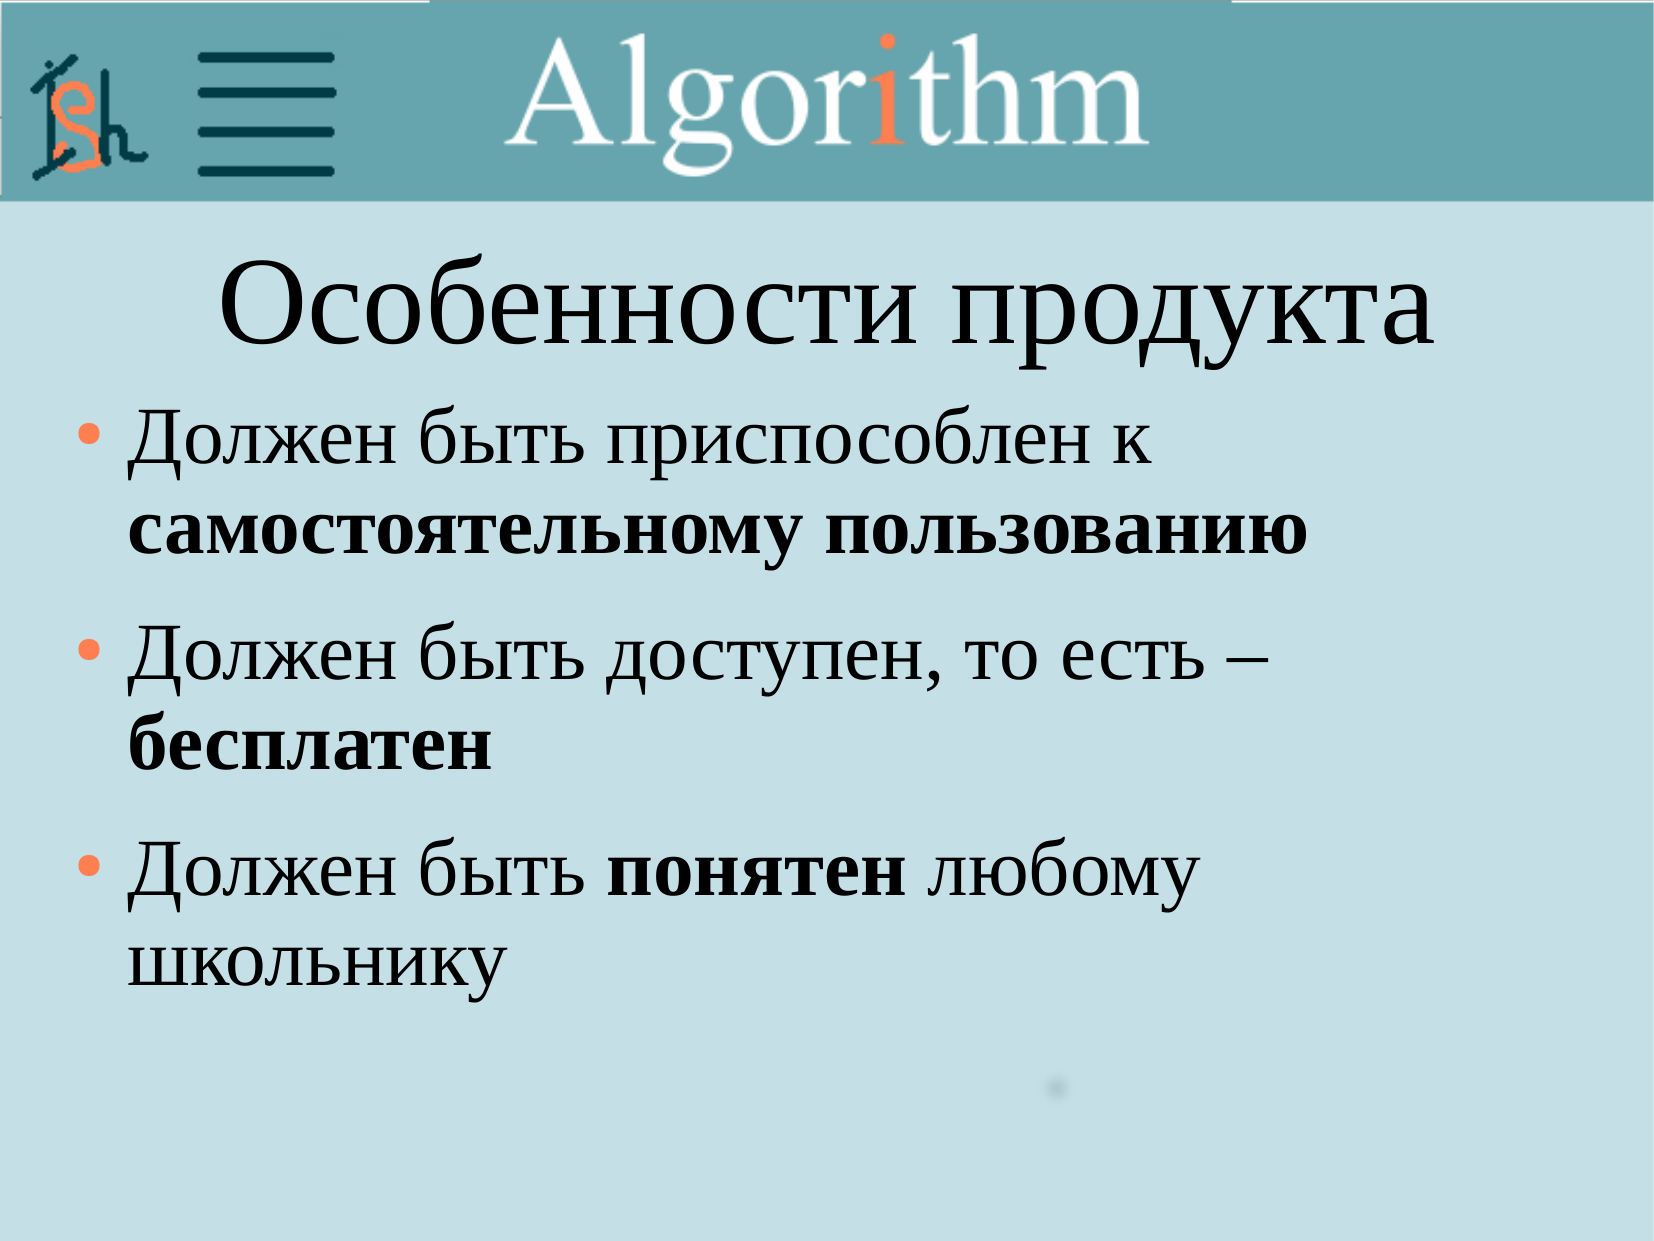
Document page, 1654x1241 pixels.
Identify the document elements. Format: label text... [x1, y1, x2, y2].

title Особенности продукта [82, 198, 1571, 406]
picture [0, 0, 1654, 1241]
list Должен быть приспособлен к самостоятельному пользованию Должен быть доступен, то есть – бесплатен Должен быть понятен любому школьнику [56, 390, 1546, 1111]
